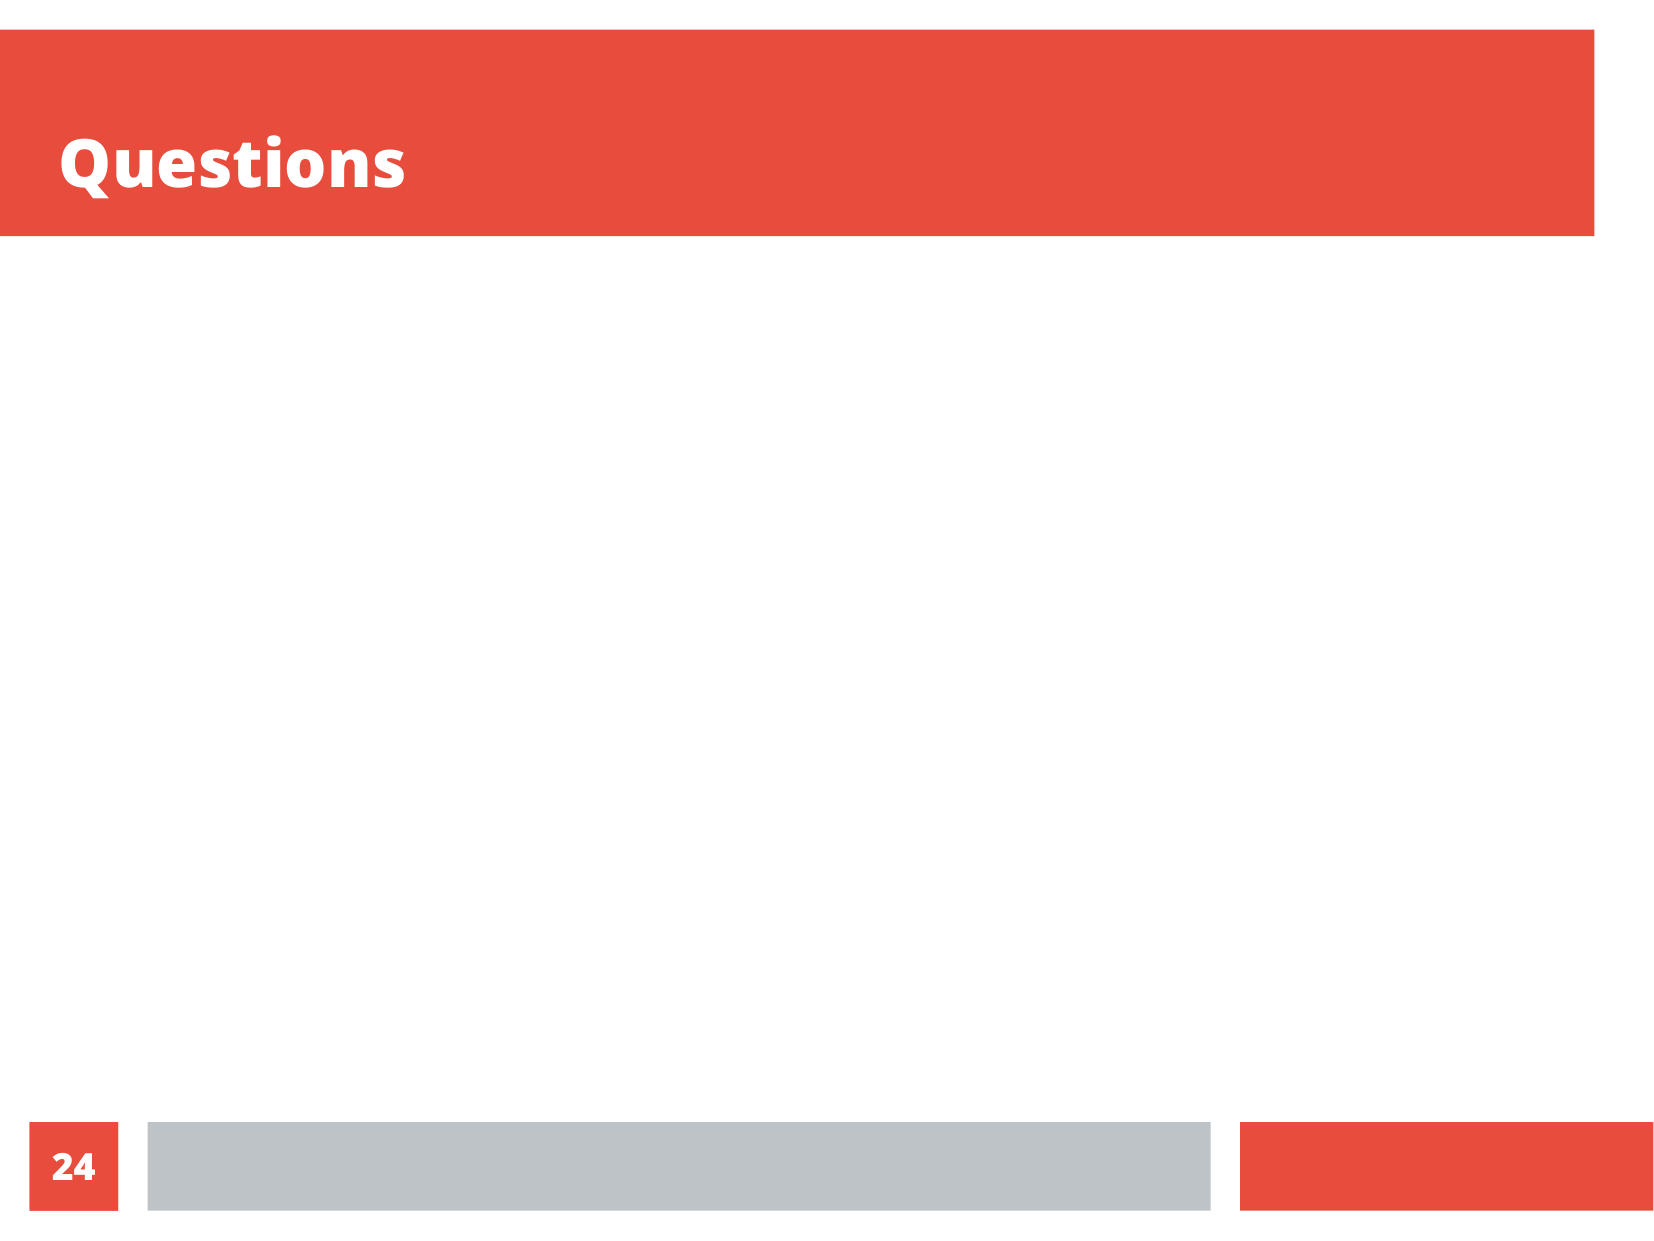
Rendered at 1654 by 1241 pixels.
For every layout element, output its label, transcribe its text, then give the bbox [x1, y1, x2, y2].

title Questions [59, 59, 1595, 207]
